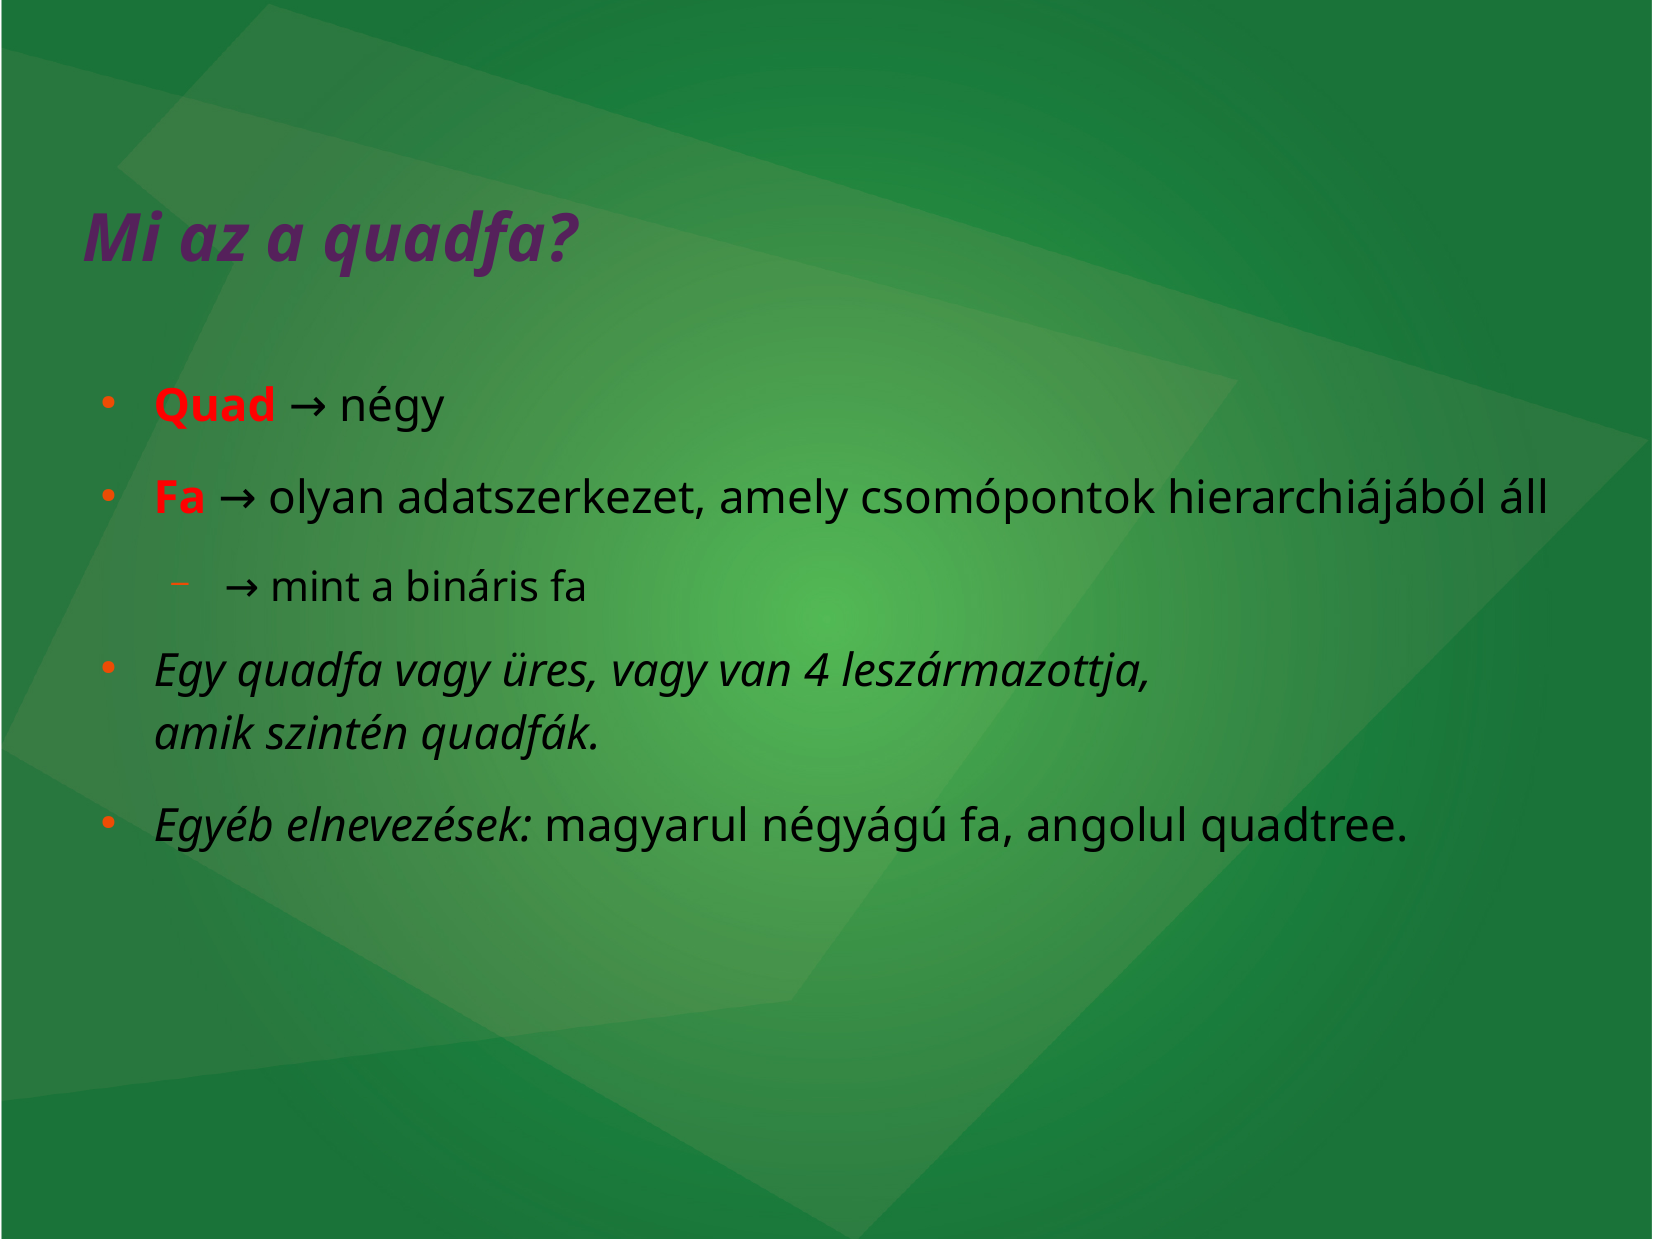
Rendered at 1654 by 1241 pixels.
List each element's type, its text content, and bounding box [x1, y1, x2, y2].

picture [0, 0, 1652, 1241]
title Mi az a quadfa? [82, 139, 1571, 332]
list Quad → négy Fa → olyan adatszerkezet, amely csomópontok hierarchiájából áll → mint a bináris fa Egy quadfa vagy üres, vagy van 4 leszármazottja, amik szintén quadfák. Egyéb elnevezések: magyarul négyágú fa, angolul quadtree. [82, 372, 1571, 1013]
